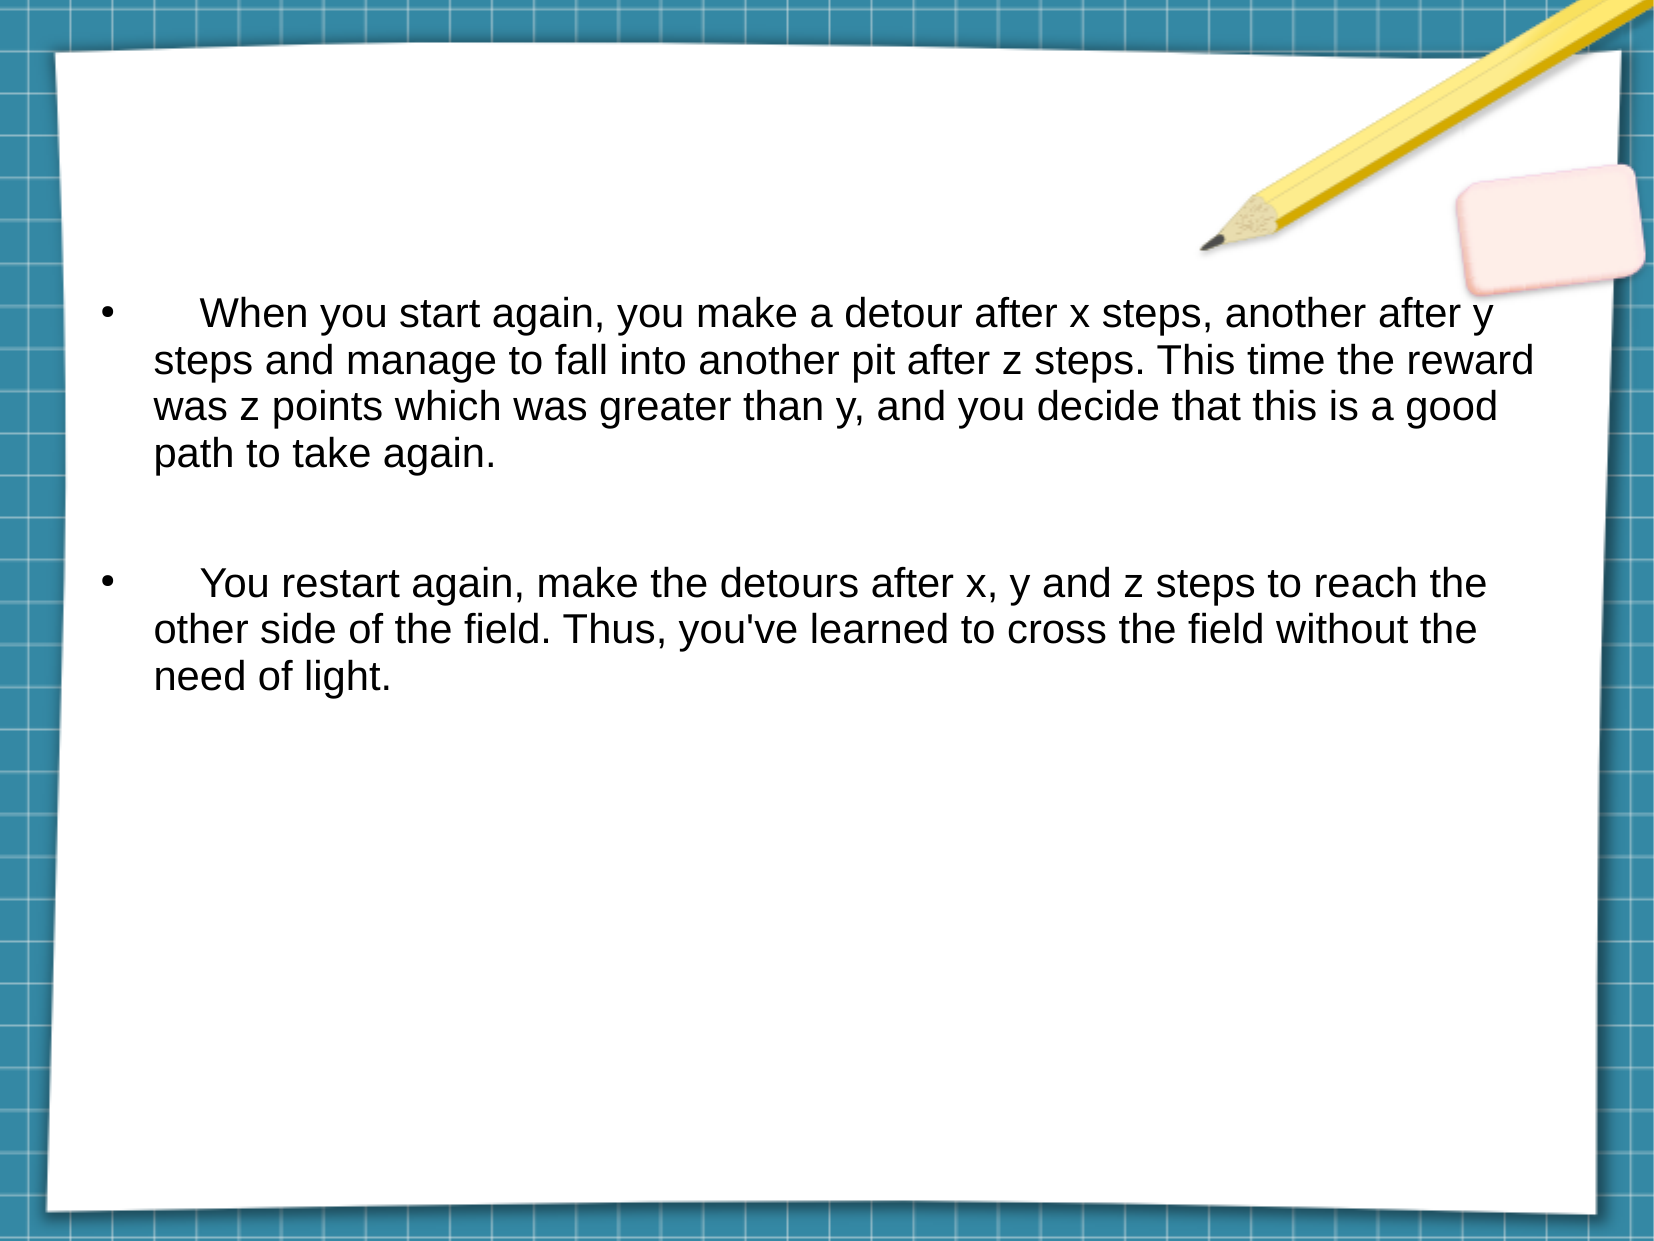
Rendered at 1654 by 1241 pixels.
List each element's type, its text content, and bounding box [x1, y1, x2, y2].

picture [0, 0, 1654, 1241]
list When you start again, you make a detour after x steps, another after y steps and manage to fall into another pit after z steps. This time the reward was z points which was greater than y, and you decide that this is a good path to take again. You restart again, make the detours after x, y and z steps to reach the other side of the field. Thus, you've learned to cross the field without the need of light. [82, 290, 1571, 1010]
